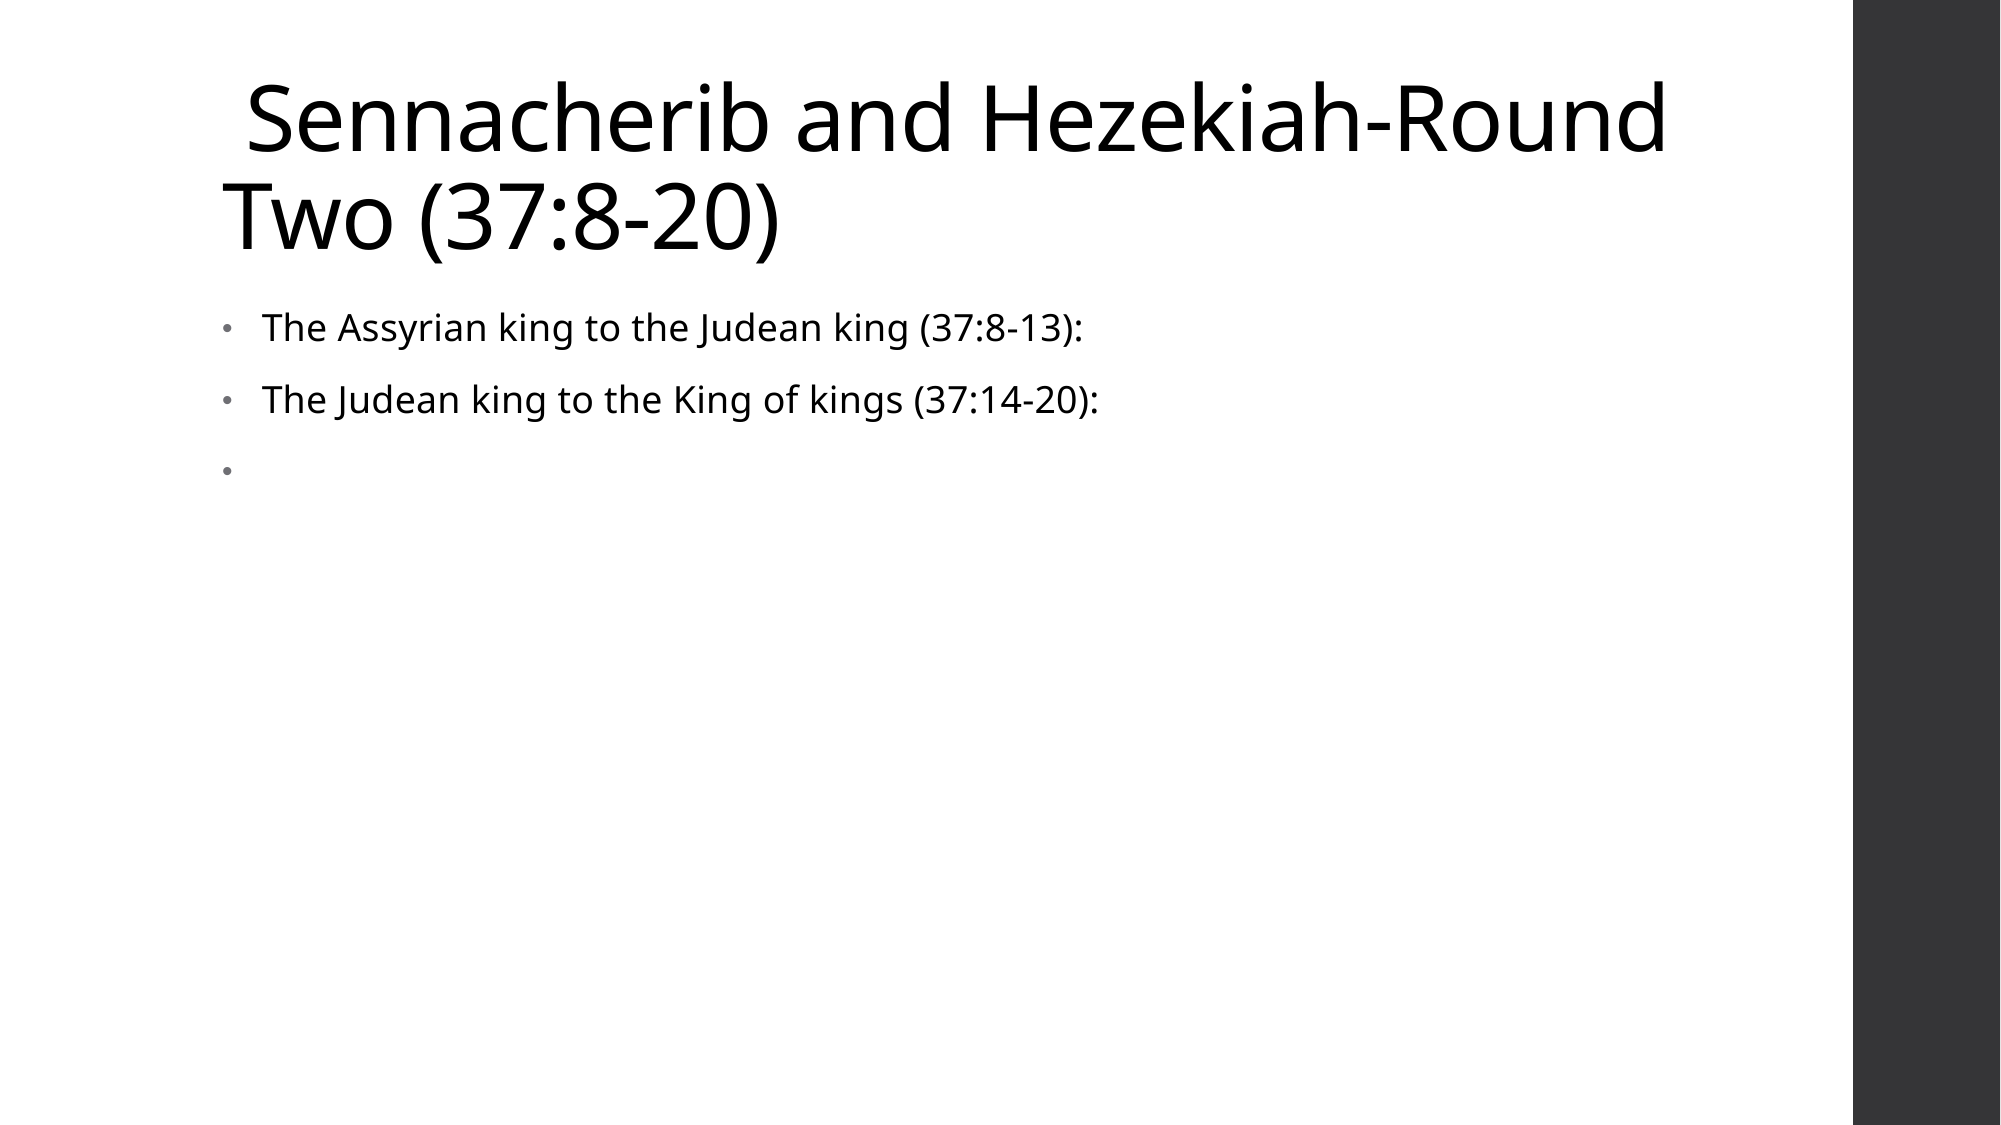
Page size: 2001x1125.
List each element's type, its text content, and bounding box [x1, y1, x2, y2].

title Sennacherib and Hezekiah-Round Two (37:8-20) [206, 60, 1797, 278]
list The Assyrian king to the Judean king (37:8-13): The Judean king to the King of kings (37:14-20): [206, 299, 1617, 1014]
